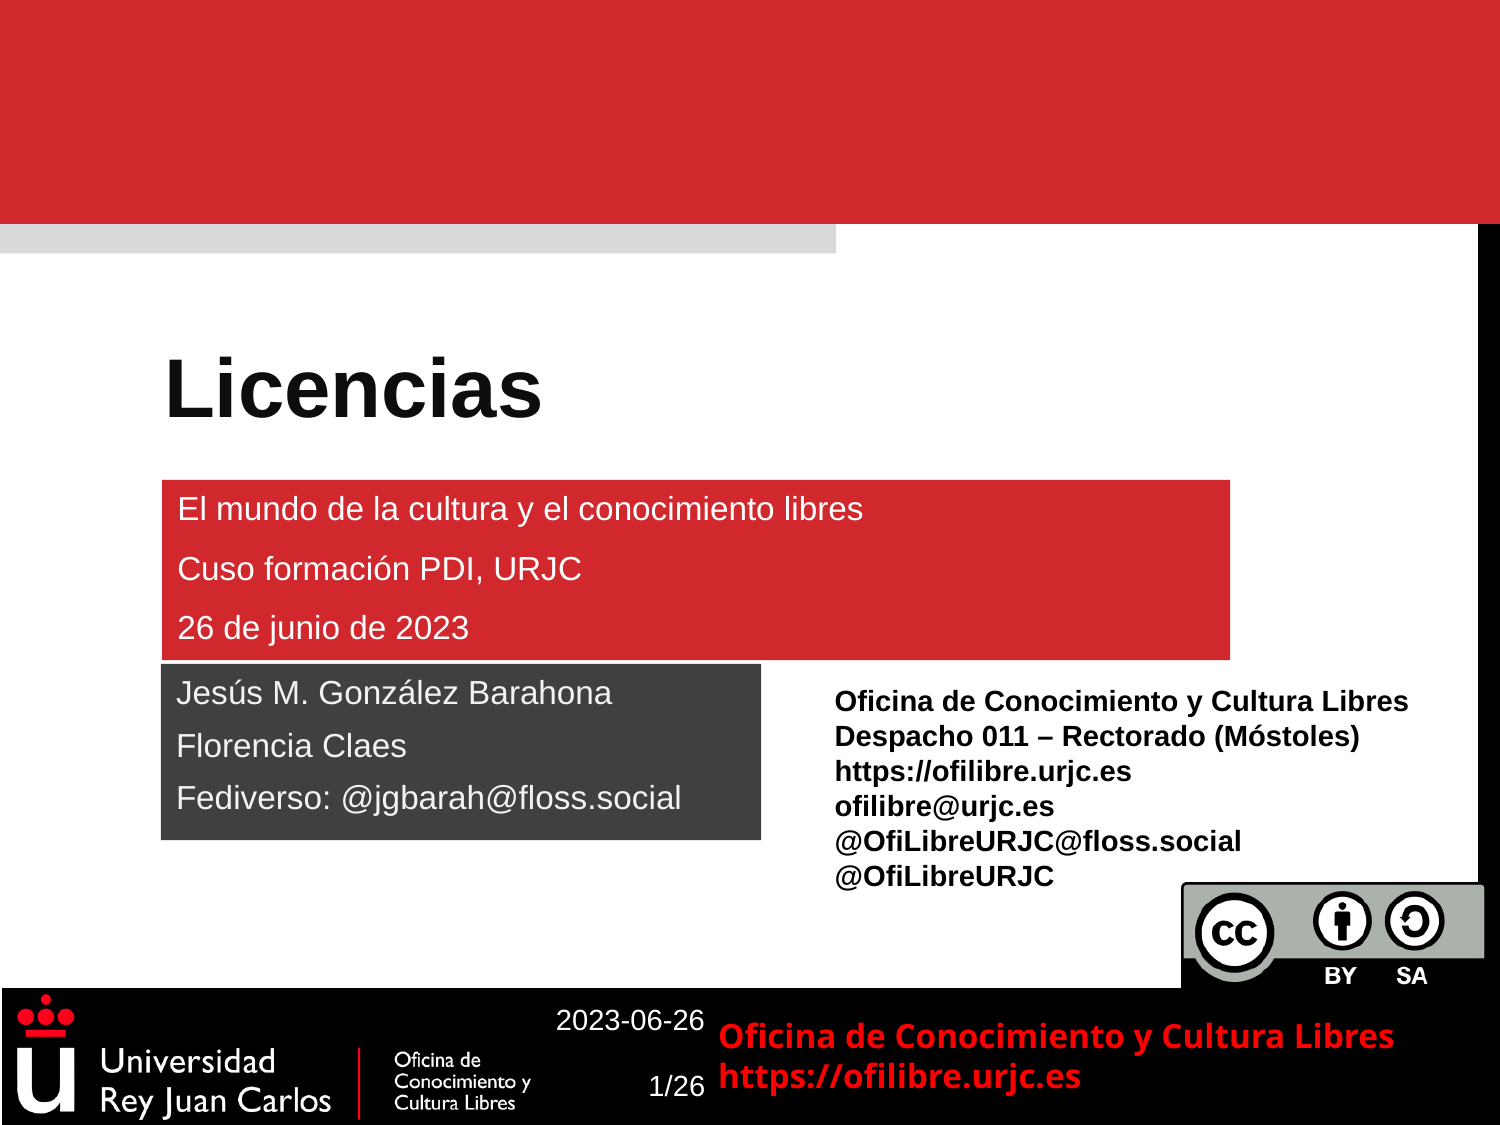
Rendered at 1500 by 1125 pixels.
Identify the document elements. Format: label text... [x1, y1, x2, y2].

picture [1181, 882, 1486, 991]
text_box Licencias [149, 179, 1382, 521]
picture [17, 994, 531, 1120]
text_box [0, 0, 1500, 224]
text_box El mundo de la cultura y el conocimiento libres Cuso formación PDI, URJC 26 de junio de 2023 [162, 479, 1231, 661]
text_box Jesús M. González Barahona Florencia Claes Fediverso: @jgbarah@floss.social [160, 663, 762, 841]
text_box Oficina de Conocimiento y Cultura Libres Despacho 011 – Rectorado (Móstoles) https://ofilibre.urjc.es ofilibre@urjc.es @OfiLibreURJC@floss.social @OfiLibreURJC [819, 675, 1441, 901]
